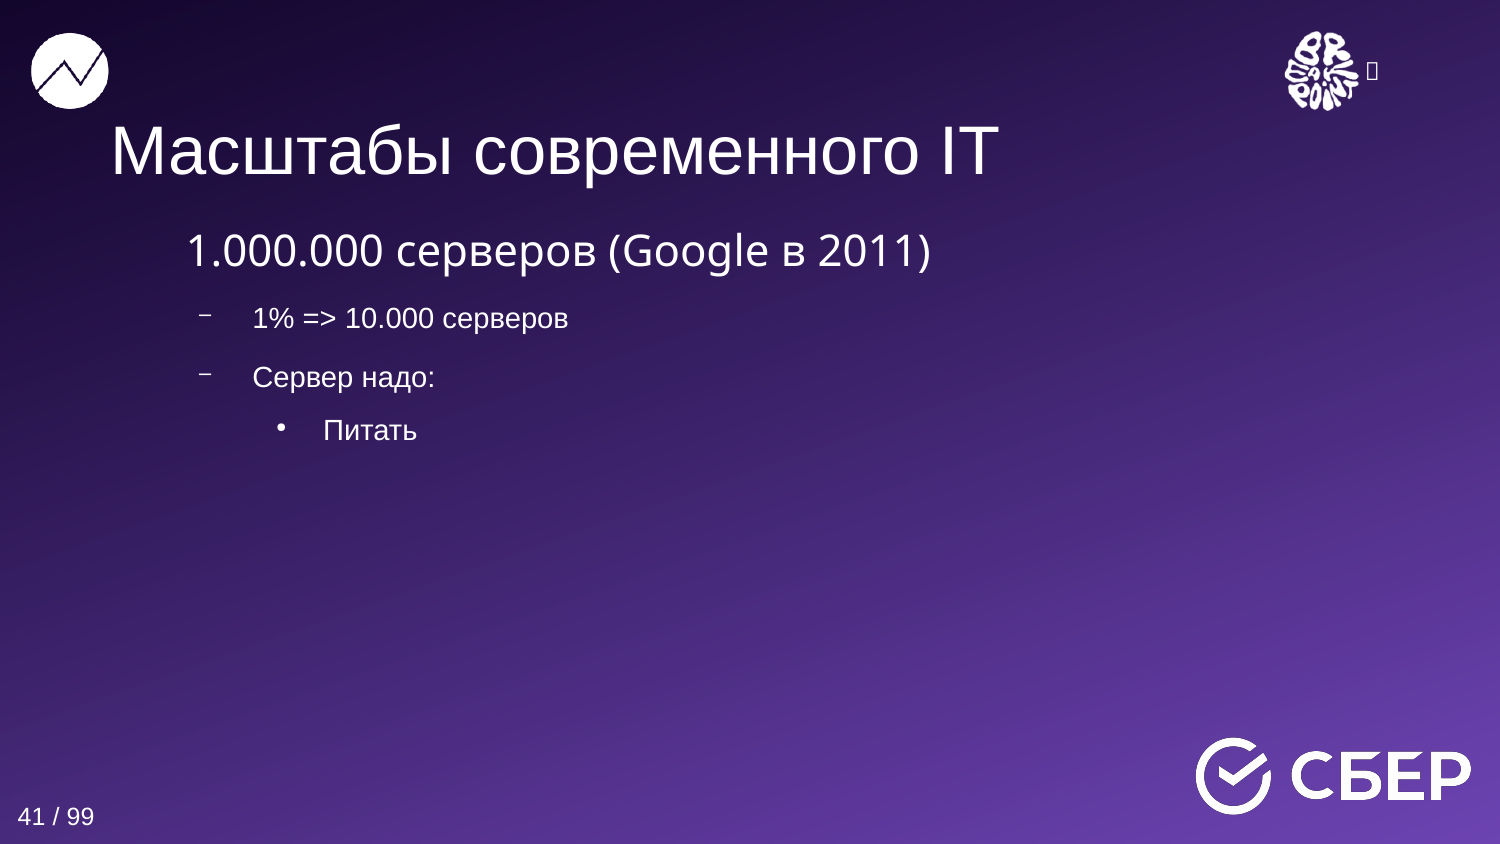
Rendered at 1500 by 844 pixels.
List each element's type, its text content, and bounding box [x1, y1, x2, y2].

picture [0, 0, 1500, 844]
title Масштабы современного IT [103, 100, 1397, 205]
text_box 🐙 [1364, 36, 1489, 107]
list 1.000.000 серверов (Google в 2011) 1% => 10.000 серверов Сервер надо: Питать [103, 224, 1397, 760]
text_box <number> / 99 [2, 795, 632, 839]
